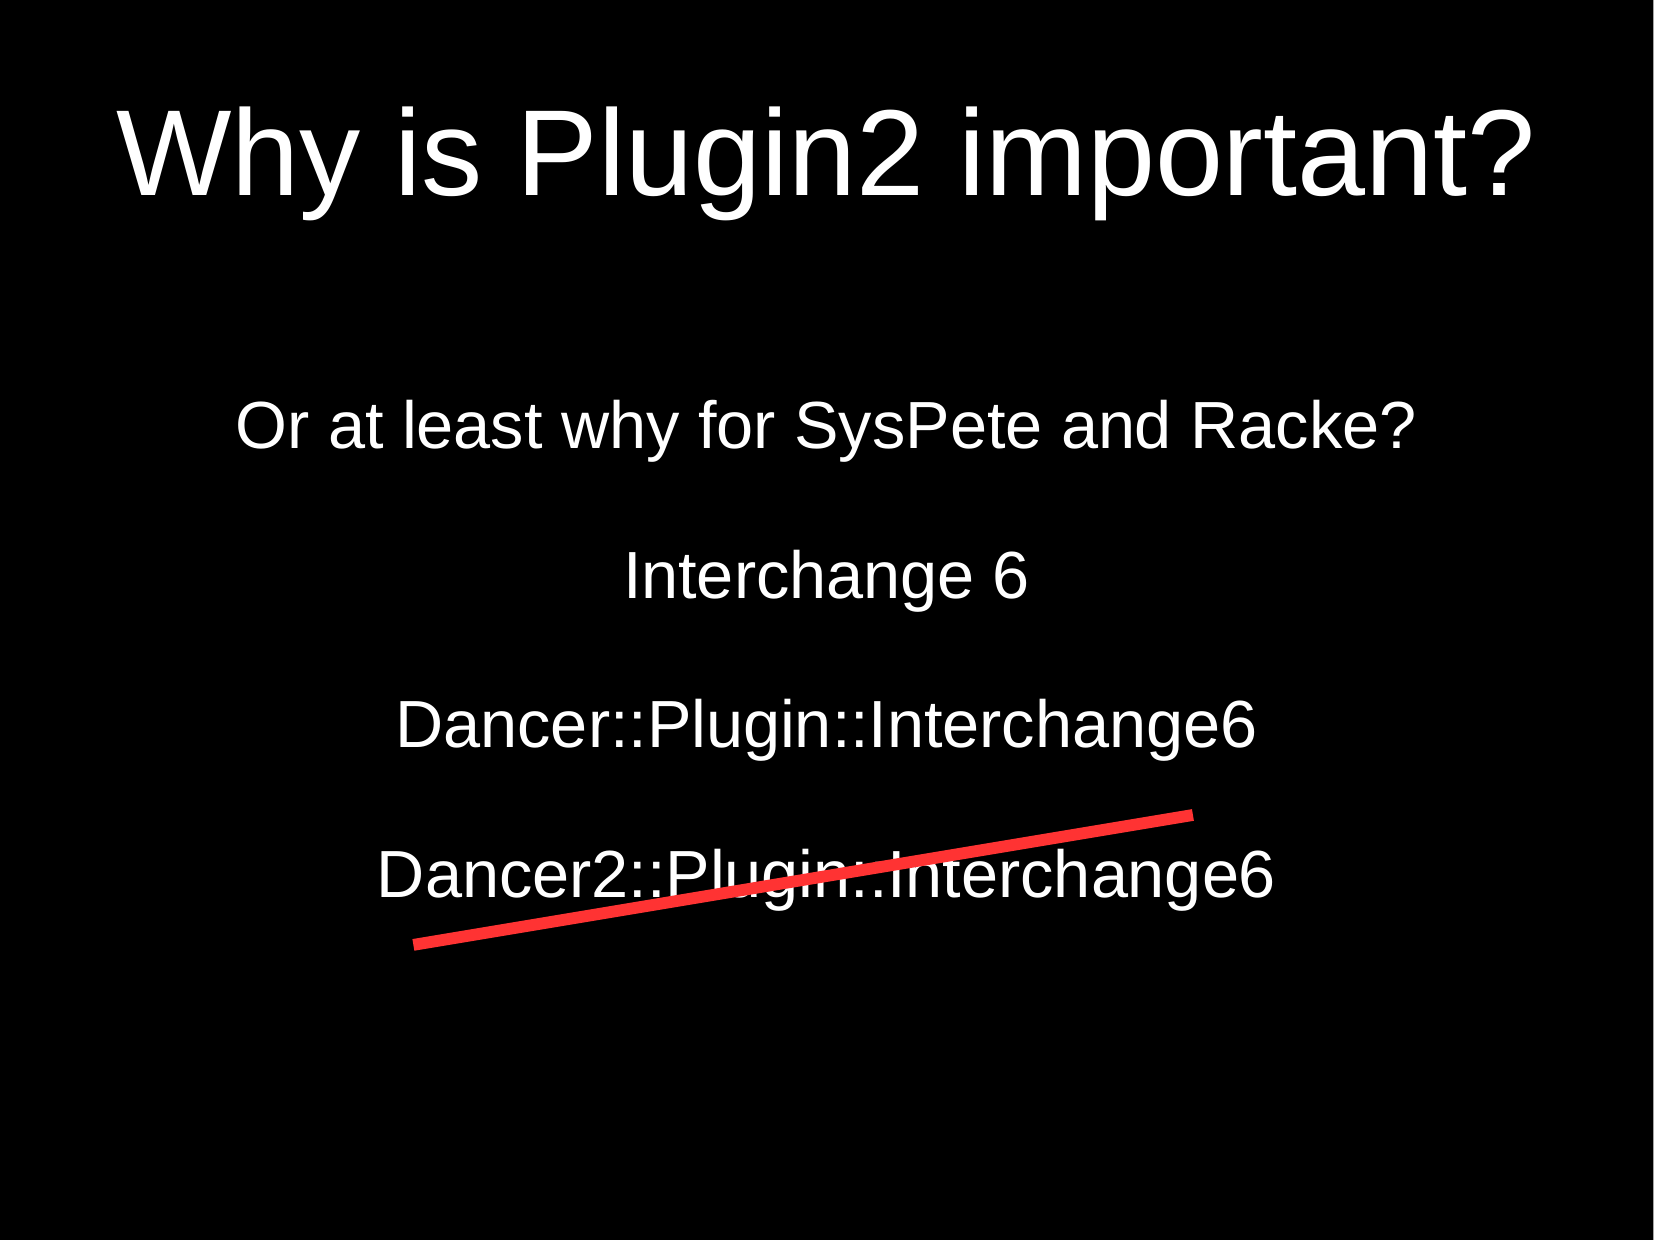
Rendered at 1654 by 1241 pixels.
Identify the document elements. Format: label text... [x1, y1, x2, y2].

subtitle Or at least why for SysPete and Racke? Interchange 6 Dancer::Plugin::Interchange6 Dancer2::Plugin::Interchange6 [82, 290, 1571, 1010]
title Why is Plugin2 important? [82, 49, 1571, 257]
